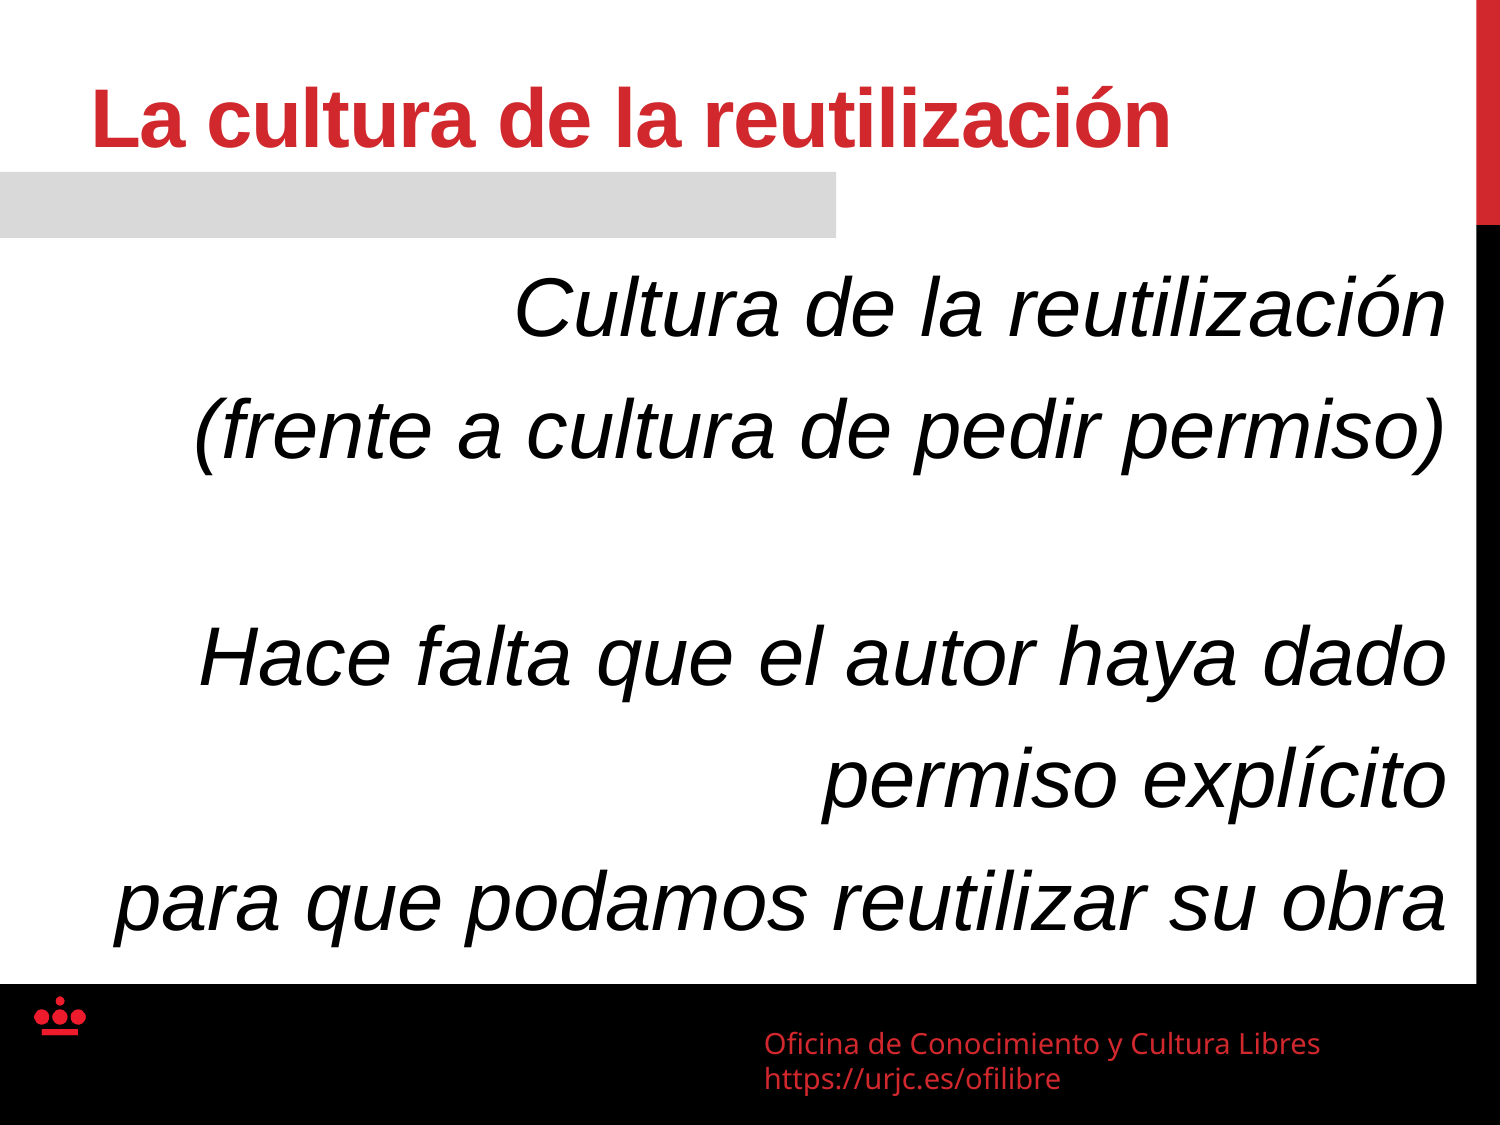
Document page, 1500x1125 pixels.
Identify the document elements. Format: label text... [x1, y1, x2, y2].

text_box Cultura de la reutilización (frente a cultura de pedir permiso) Hace falta que el autor haya dado permiso explícito para que podamos reutilizar su obra [23, 253, 1464, 1014]
text_box [0, 171, 837, 238]
text_box Oficina de Conocimiento y Cultura Libres https://urjc.es/ofilibre [748, 1017, 1500, 1125]
text_box La cultura de la reutilización [0, 24, 1326, 172]
title [75, 172, 1026, 250]
text_box [0, 984, 1500, 1125]
picture [34, 996, 331, 1111]
